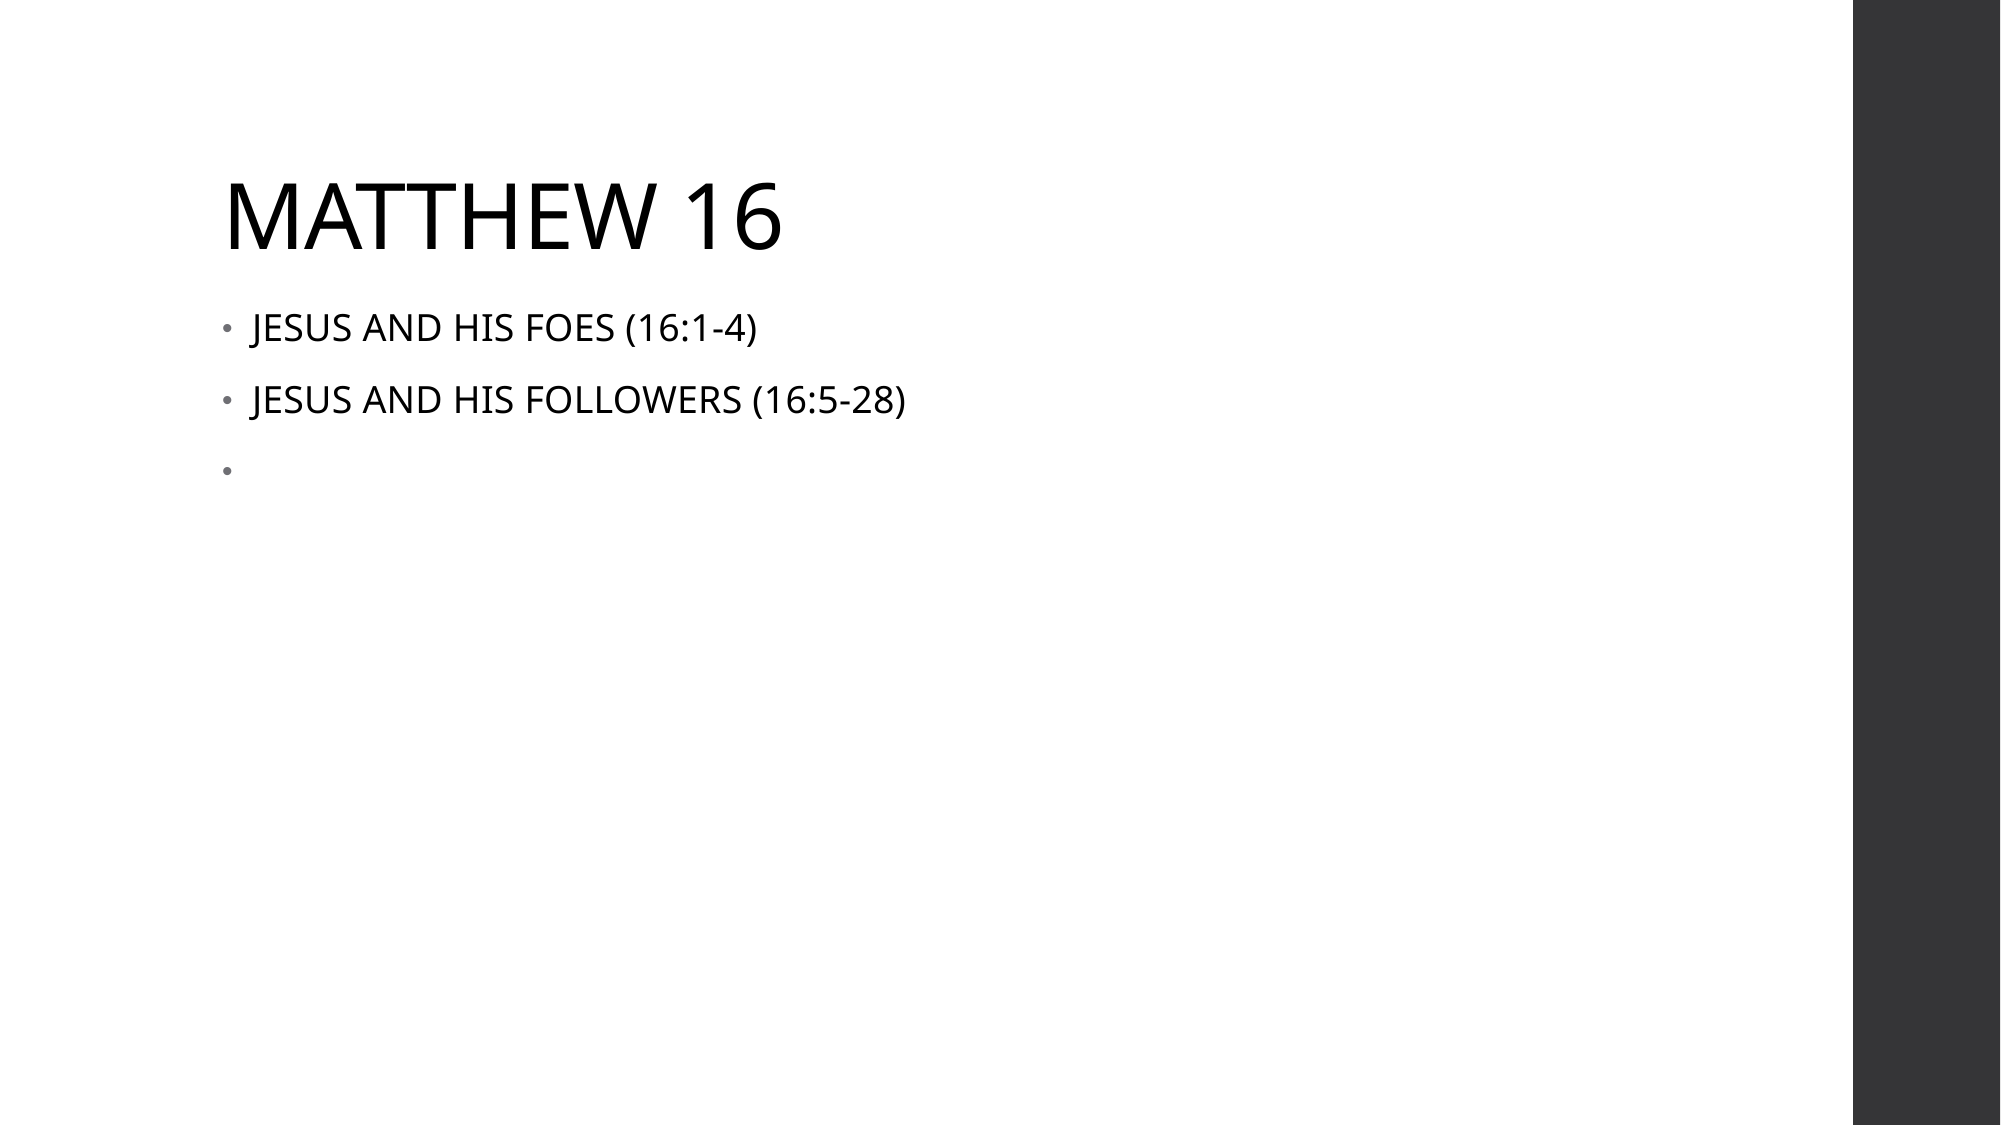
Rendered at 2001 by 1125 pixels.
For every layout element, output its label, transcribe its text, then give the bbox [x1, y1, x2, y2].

list JESUS AND HIS FOES (16:1-4) JESUS AND HIS FOLLOWERS (16:5-28) [206, 299, 1617, 1014]
title MATTHEW 16 [206, 60, 1797, 278]
